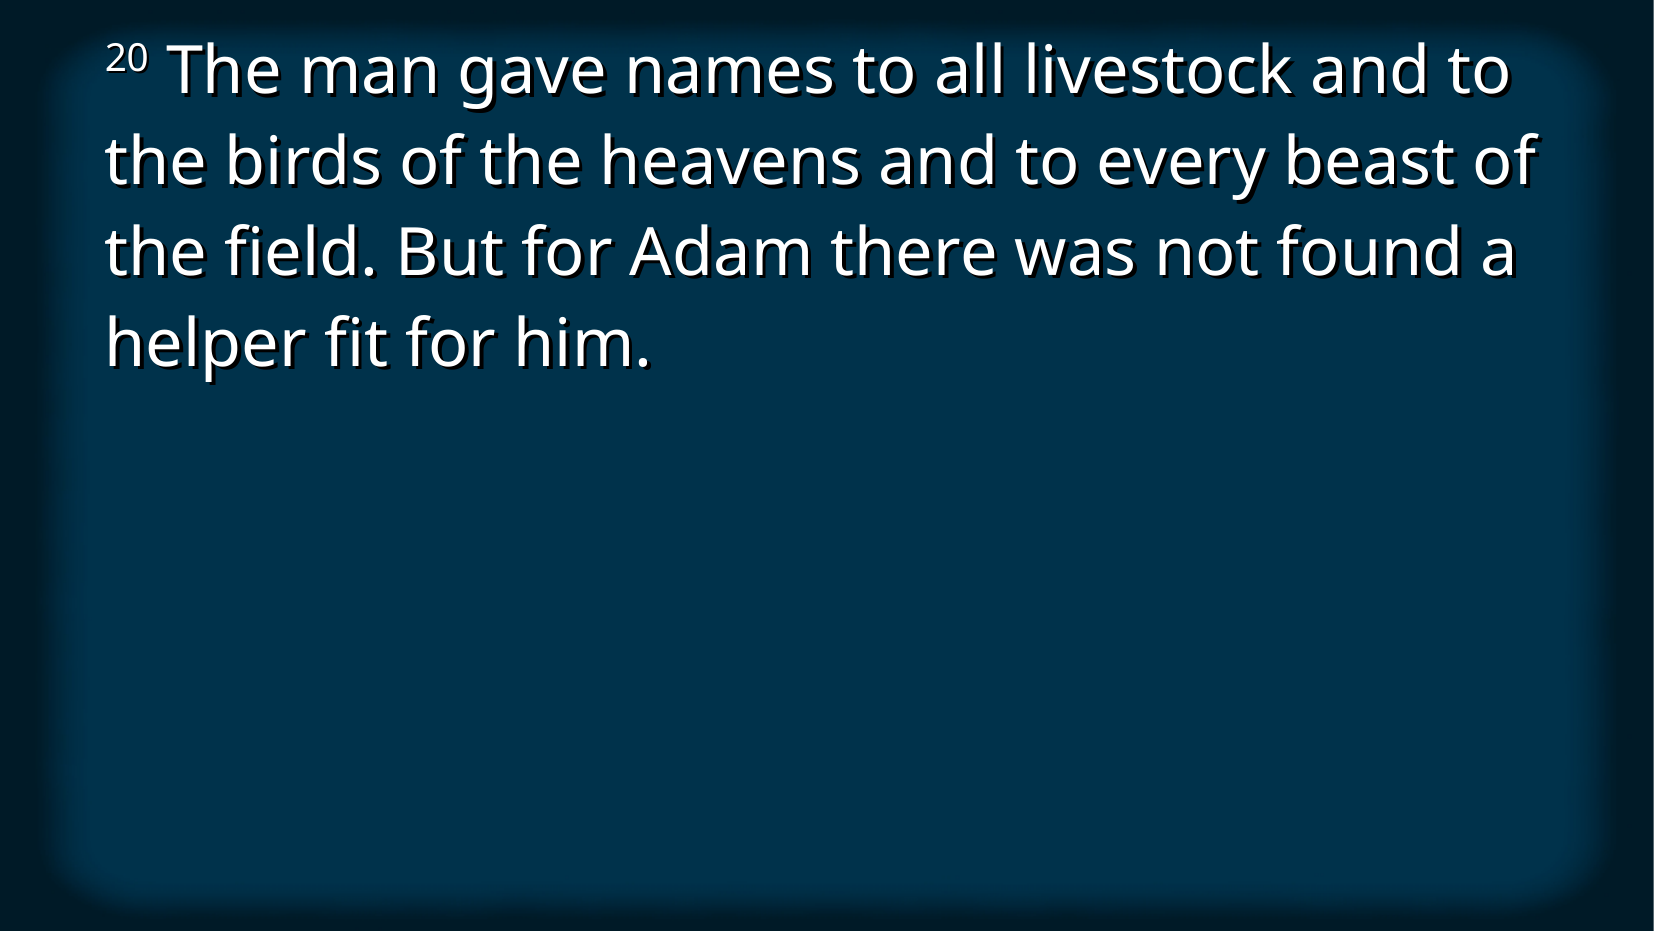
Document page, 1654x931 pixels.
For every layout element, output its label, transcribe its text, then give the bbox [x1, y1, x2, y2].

picture [0, 0, 1654, 931]
text_box 20 The man gave names to all livestock and to the birds of the heavens and to every beast of the field. But for Adam there was not found a helper fit for him. [90, 15, 1576, 385]
